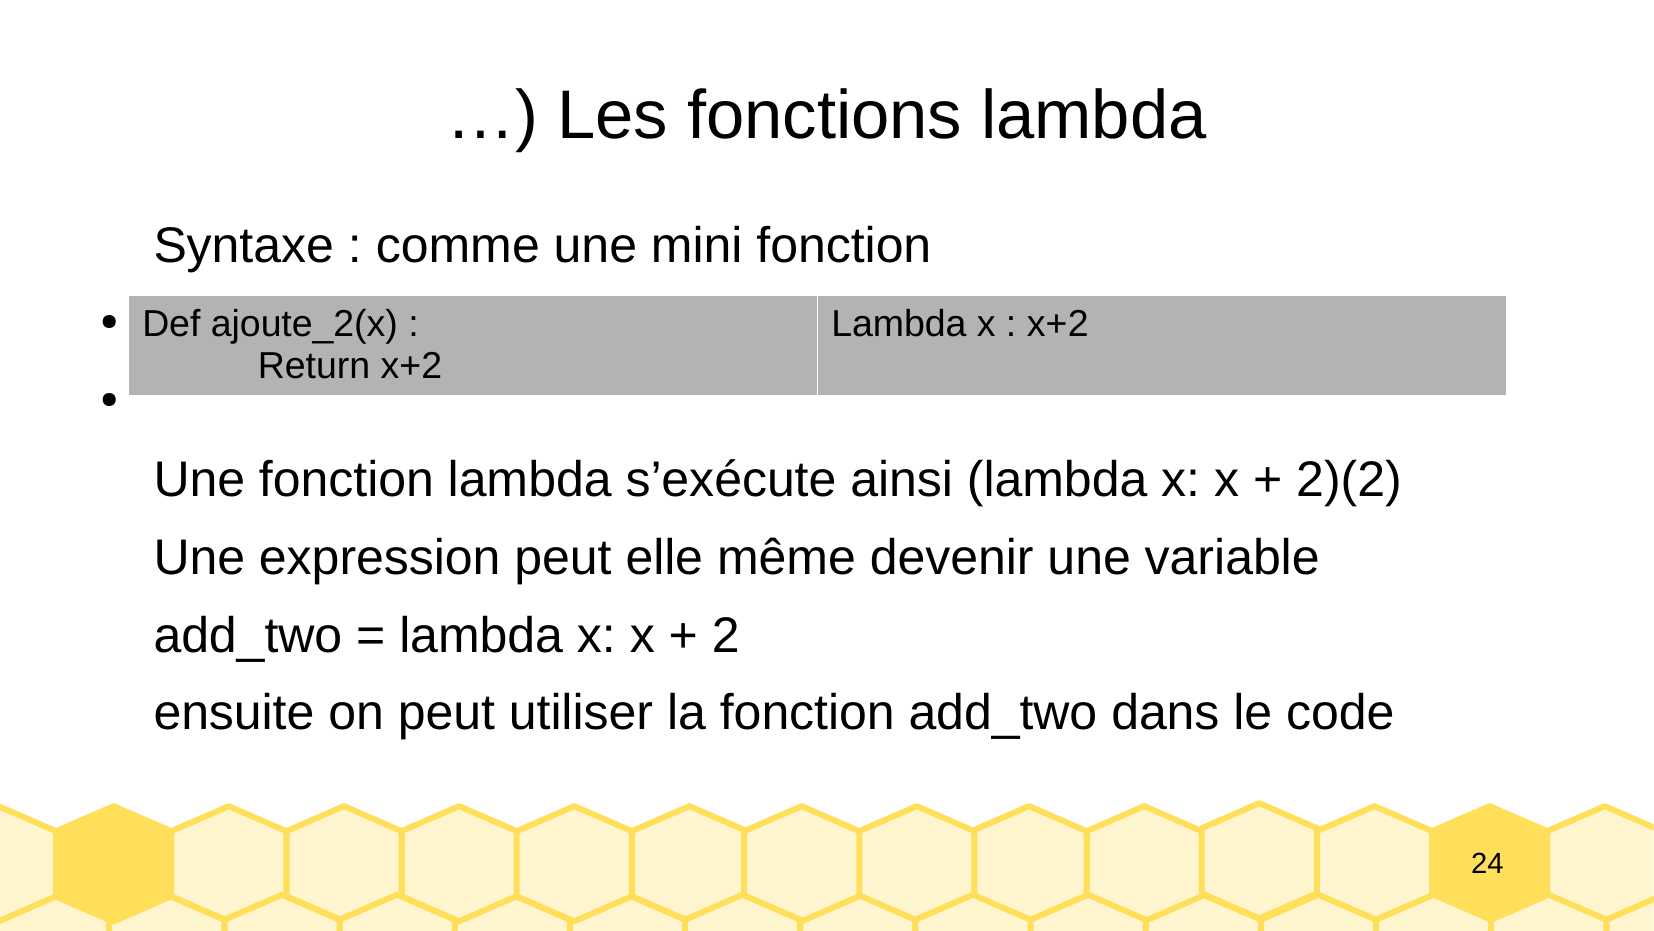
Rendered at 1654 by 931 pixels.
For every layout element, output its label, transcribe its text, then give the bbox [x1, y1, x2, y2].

list Syntaxe : comme une mini fonction Une fonction lambda s’exécute ainsi (lambda x: x + 2)(2) Une expression peut elle même devenir une variable add_two = lambda x: x + 2 ensuite on peut utiliser la fonction add_two dans le code [82, 217, 1571, 758]
title …) Les fonctions lambda [82, 37, 1571, 193]
table_header Lambda x : x+2 [818, 296, 1506, 395]
table_header Def ajoute_2(x) : Return x+2 [129, 296, 817, 395]
